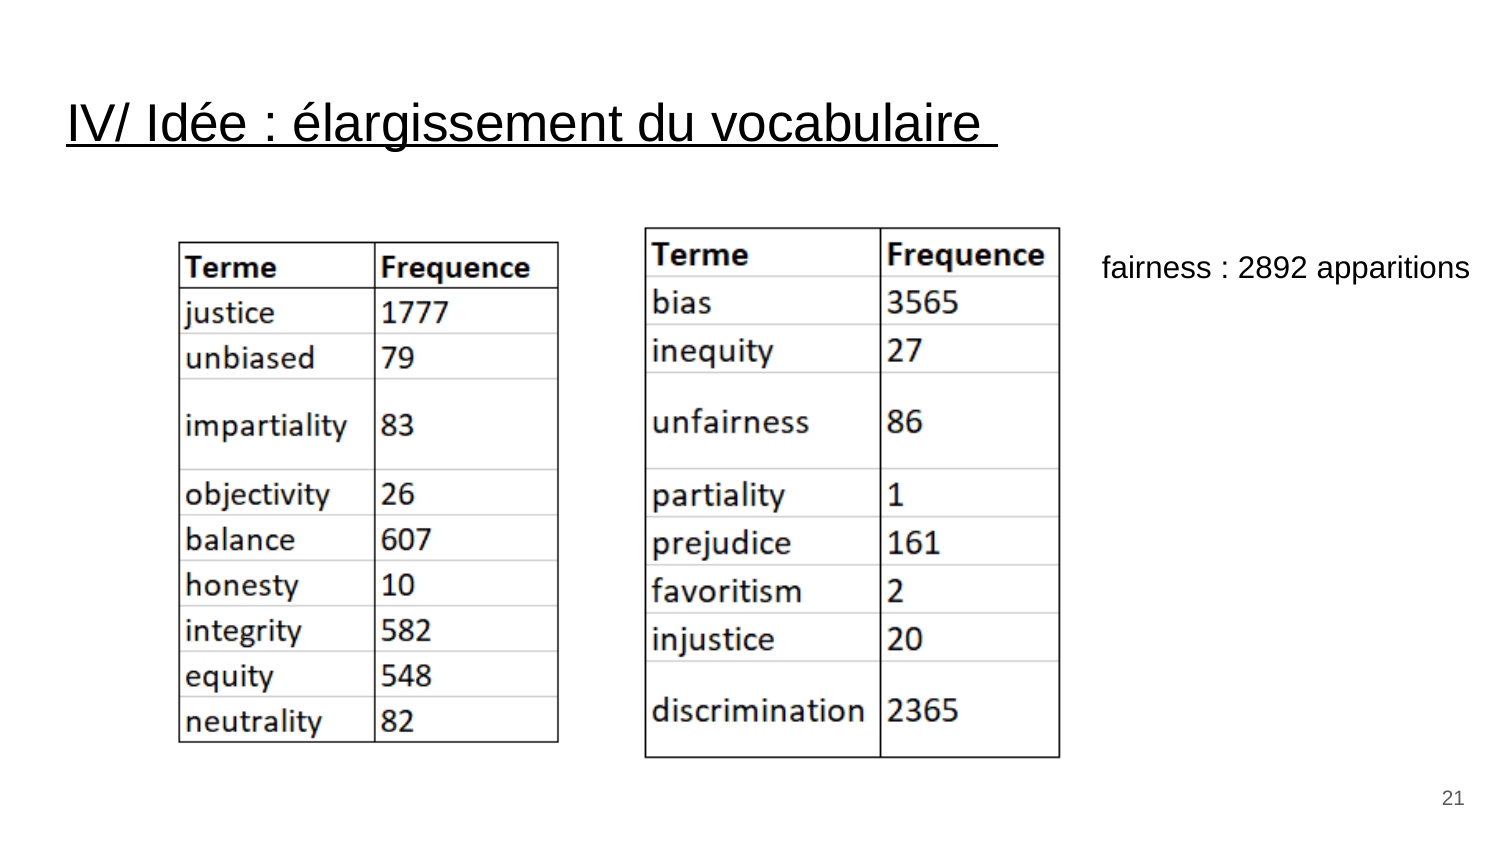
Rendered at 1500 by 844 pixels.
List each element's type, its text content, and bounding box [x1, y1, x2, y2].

picture [640, 216, 1082, 770]
title IV/ Idée : élargissement du vocabulaire [51, 72, 1449, 167]
text_box fairness : 2892 apparitions [1086, 232, 1500, 317]
picture [174, 231, 570, 754]
slide_number <number> [1389, 764, 1480, 830]
